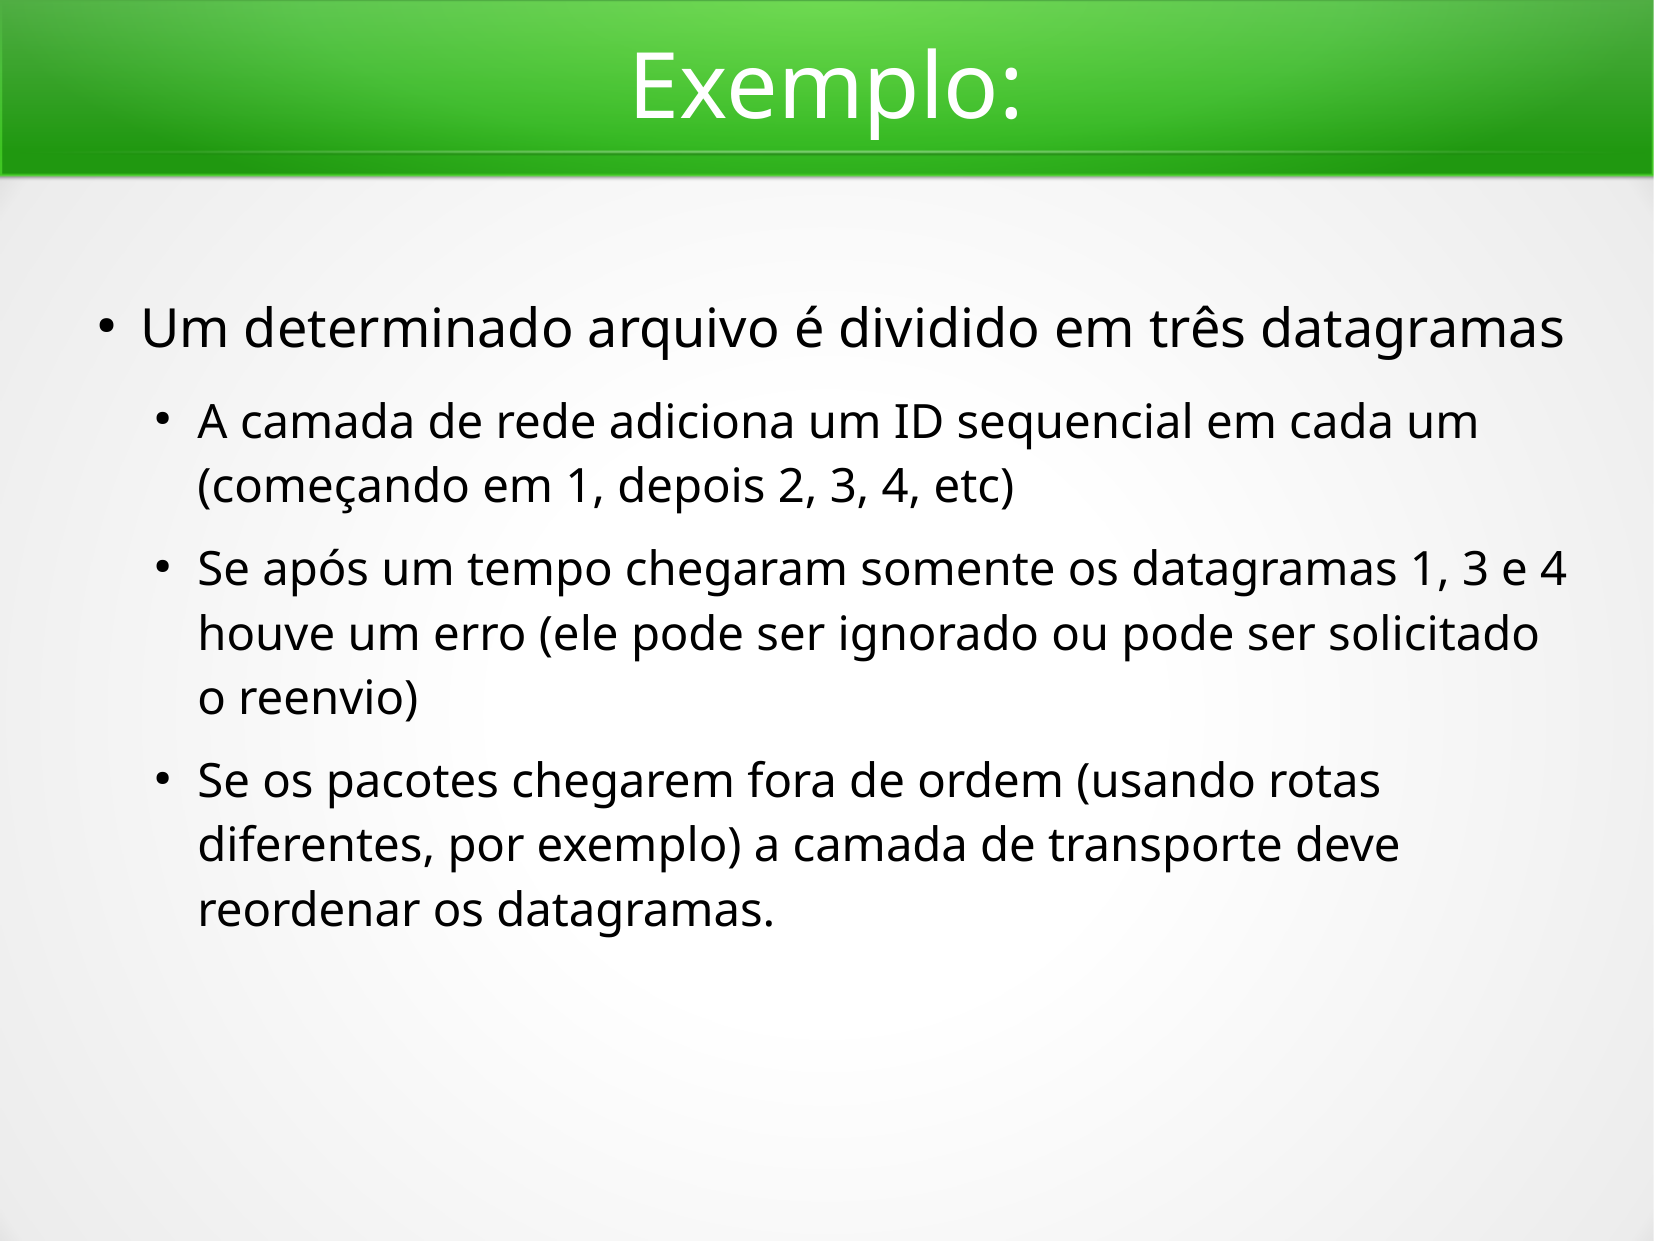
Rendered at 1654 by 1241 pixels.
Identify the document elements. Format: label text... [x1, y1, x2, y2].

title Exemplo: [82, 11, 1571, 154]
picture [0, 0, 1654, 1241]
list Um determinado arquivo é dividido em três datagramas A camada de rede adiciona um ID sequencial em cada um (começando em 1, depois 2, 3, 4, etc) Se após um tempo chegaram somente os datagramas 1, 3 e 4 houve um erro (ele pode ser ignorado ou pode ser solicitado o reenvio) Se os pacotes chegarem fora de ordem (usando rotas diferentes, por exemplo) a camada de transporte deve reordenar os datagramas. [82, 290, 1571, 1010]
